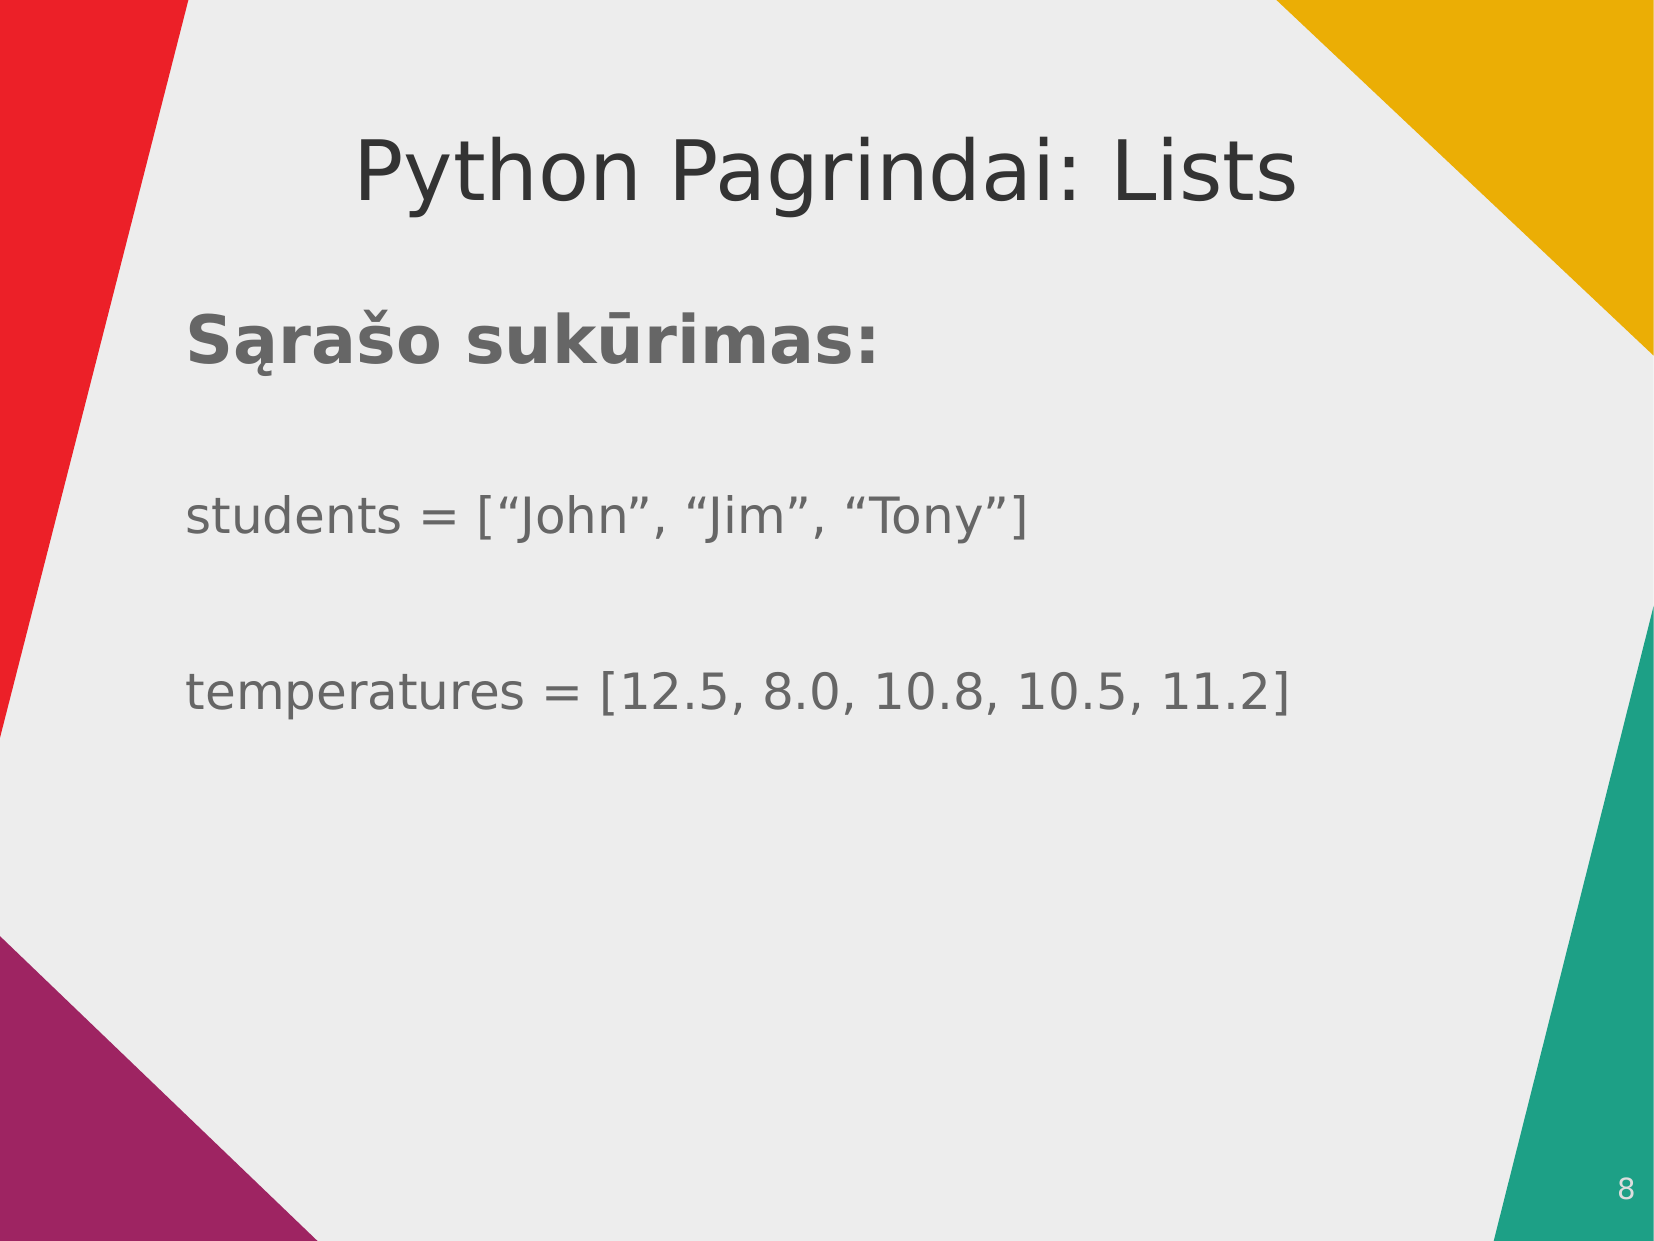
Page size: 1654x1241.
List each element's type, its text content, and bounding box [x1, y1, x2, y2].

list Sąrašo sukūrimas: students = [“John”, “Jim”, “Tony”] temperatures = [12.5, 8.0, 10.8, 10.5, 11.2] [114, 302, 1539, 1033]
title Python Pagrindai: Lists [114, 73, 1539, 271]
